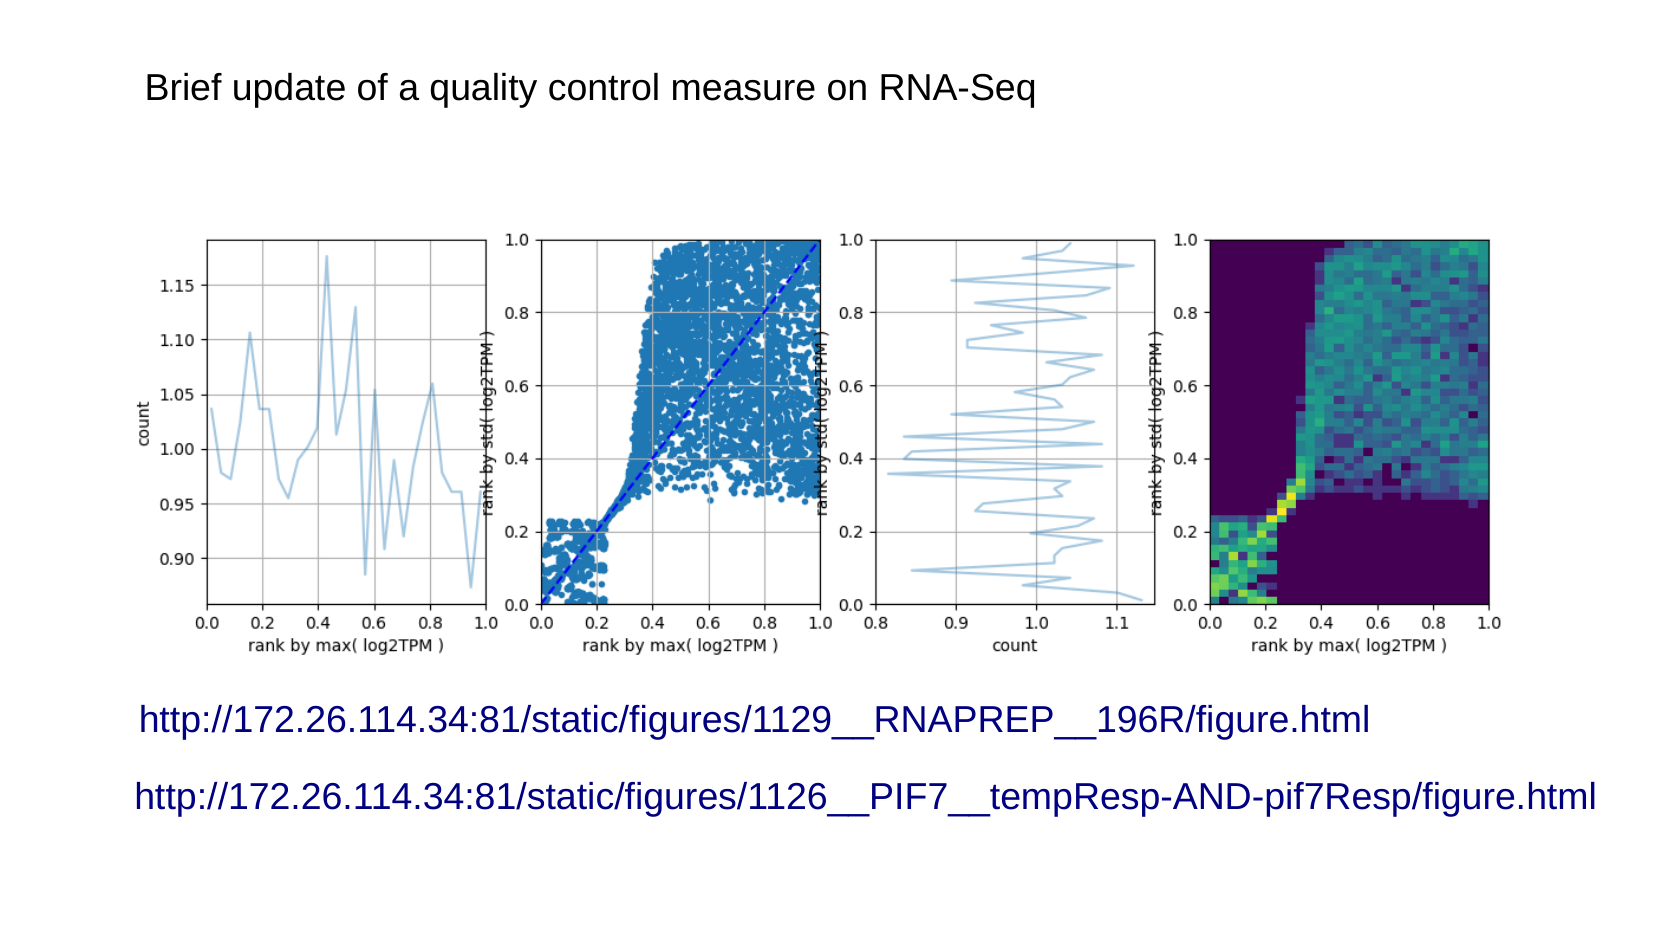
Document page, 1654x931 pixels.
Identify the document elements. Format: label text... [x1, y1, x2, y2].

text_box Brief update of a quality control measure on RNA-Seq [129, 59, 1193, 158]
text_box http://172.26.114.34:81/static/figures/1126__PIF7__tempResp-AND-pif7Resp/figure.html [119, 767, 1619, 867]
picture [0, 183, 1654, 656]
text_box http://172.26.114.34:81/static/figures/1129__RNAPREP__196R/figure.html [124, 690, 1392, 790]
